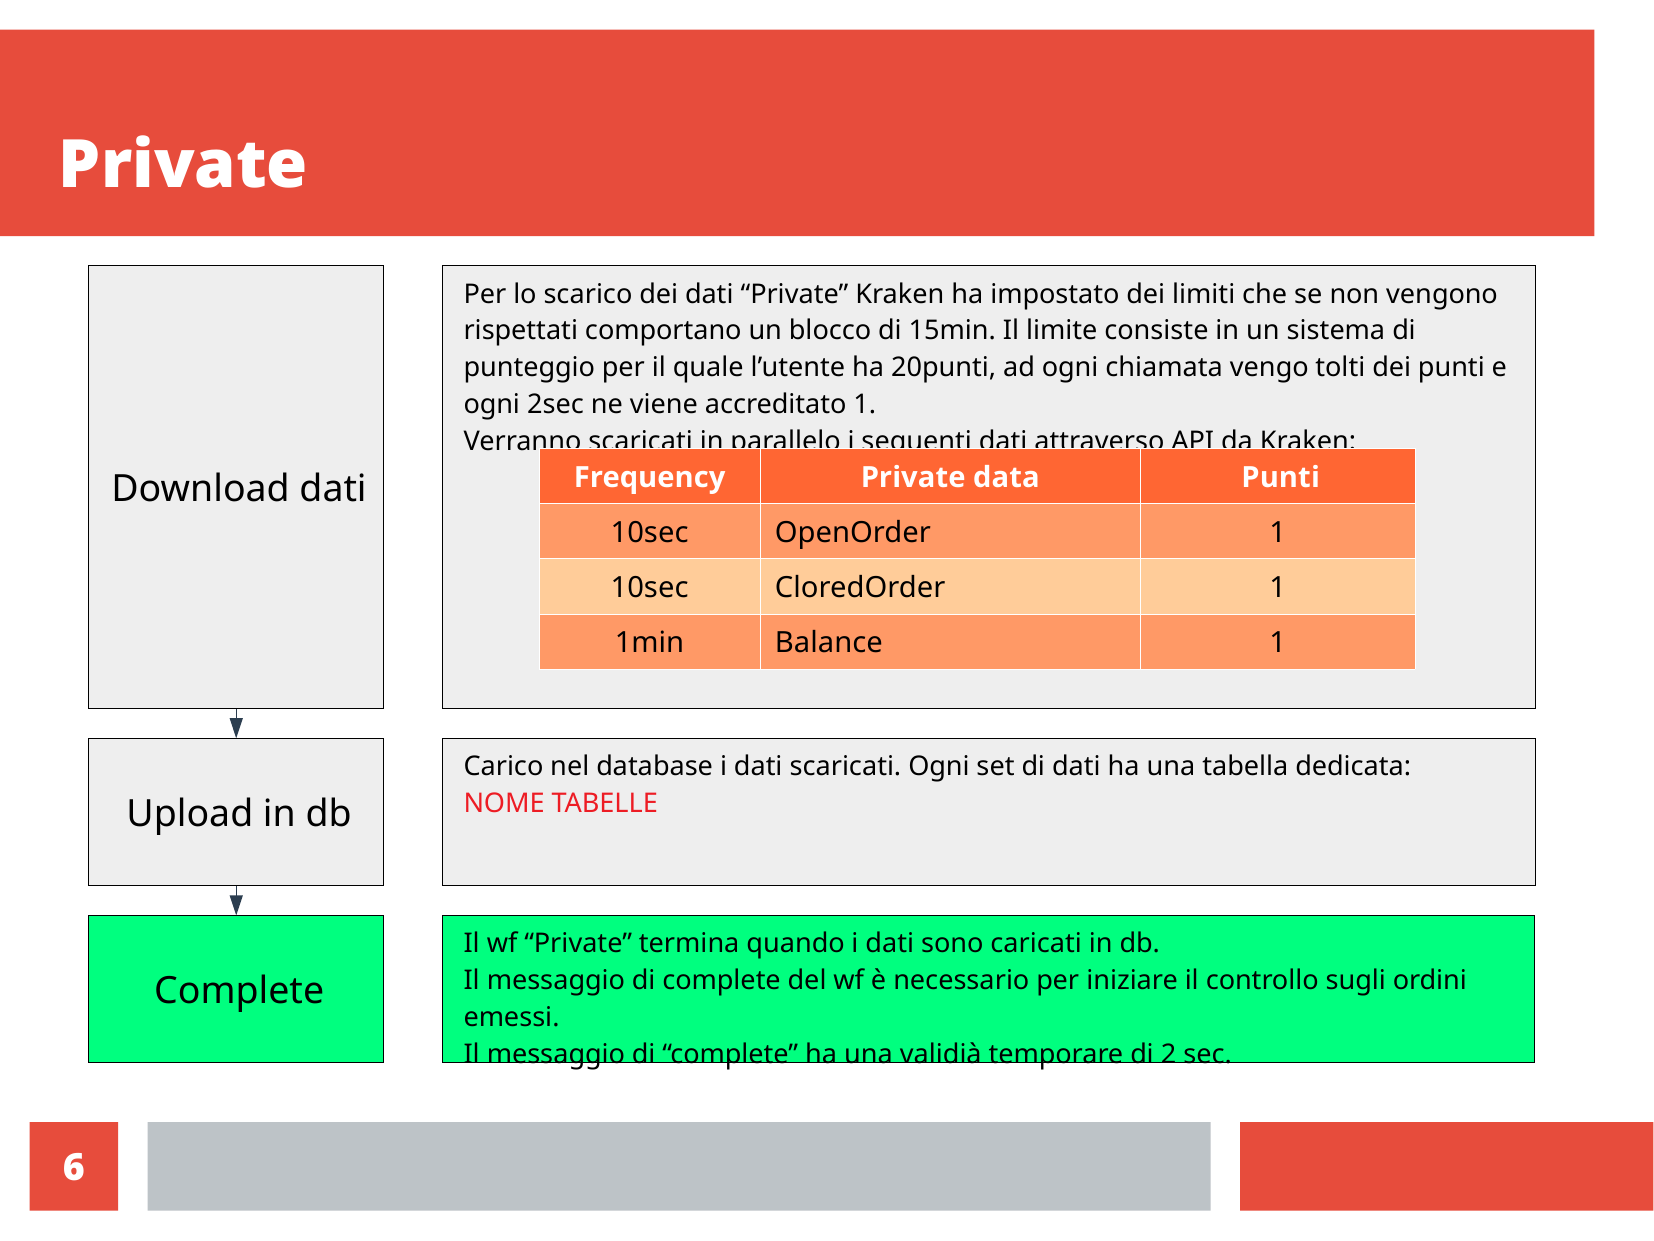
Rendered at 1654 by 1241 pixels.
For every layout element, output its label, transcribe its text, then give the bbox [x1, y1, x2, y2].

table_header Frequency [540, 449, 760, 503]
table_cell 1 [1141, 559, 1415, 614]
table_cell 1min [540, 615, 760, 669]
text_box Download dati [88, 265, 384, 709]
table_cell Balance [761, 615, 1140, 669]
title Private [59, 59, 1595, 207]
table_cell 1 [1141, 615, 1415, 669]
text_box Per lo scarico dei dati “Private” Kraken ha impostato dei limiti che se non vengono rispettati comportano un blocco di 15min. Il limite consiste in un sistema di punteggio per il quale l’utente ha 20punti, ad ogni chiamata vengo tolti dei punti e ogni 2sec ne viene accreditato 1. Verranno scaricati in parallelo i seguenti dati attraverso API da Kraken: [442, 265, 1536, 709]
table_header Private data [761, 449, 1140, 503]
table_header Punti [1141, 449, 1415, 503]
text_box Upload in db [88, 738, 384, 886]
table_cell 10sec [540, 559, 760, 614]
table_cell OpenOrder [761, 504, 1140, 558]
table_cell 10sec [540, 504, 760, 558]
table_cell 1 [1141, 504, 1415, 558]
table_cell CloredOrder [761, 559, 1140, 614]
text_box Complete [88, 915, 384, 1063]
text_box Il wf “Private” termina quando i dati sono caricati in db. Il messaggio di complete del wf è necessario per iniziare il controllo sugli ordini emessi. Il messaggio di “complete” ha una validià temporare di 2 sec. [442, 915, 1535, 1063]
text_box Carico nel database i dati scaricati. Ogni set di dati ha una tabella dedicata: NOME TABELLE [442, 738, 1536, 886]
